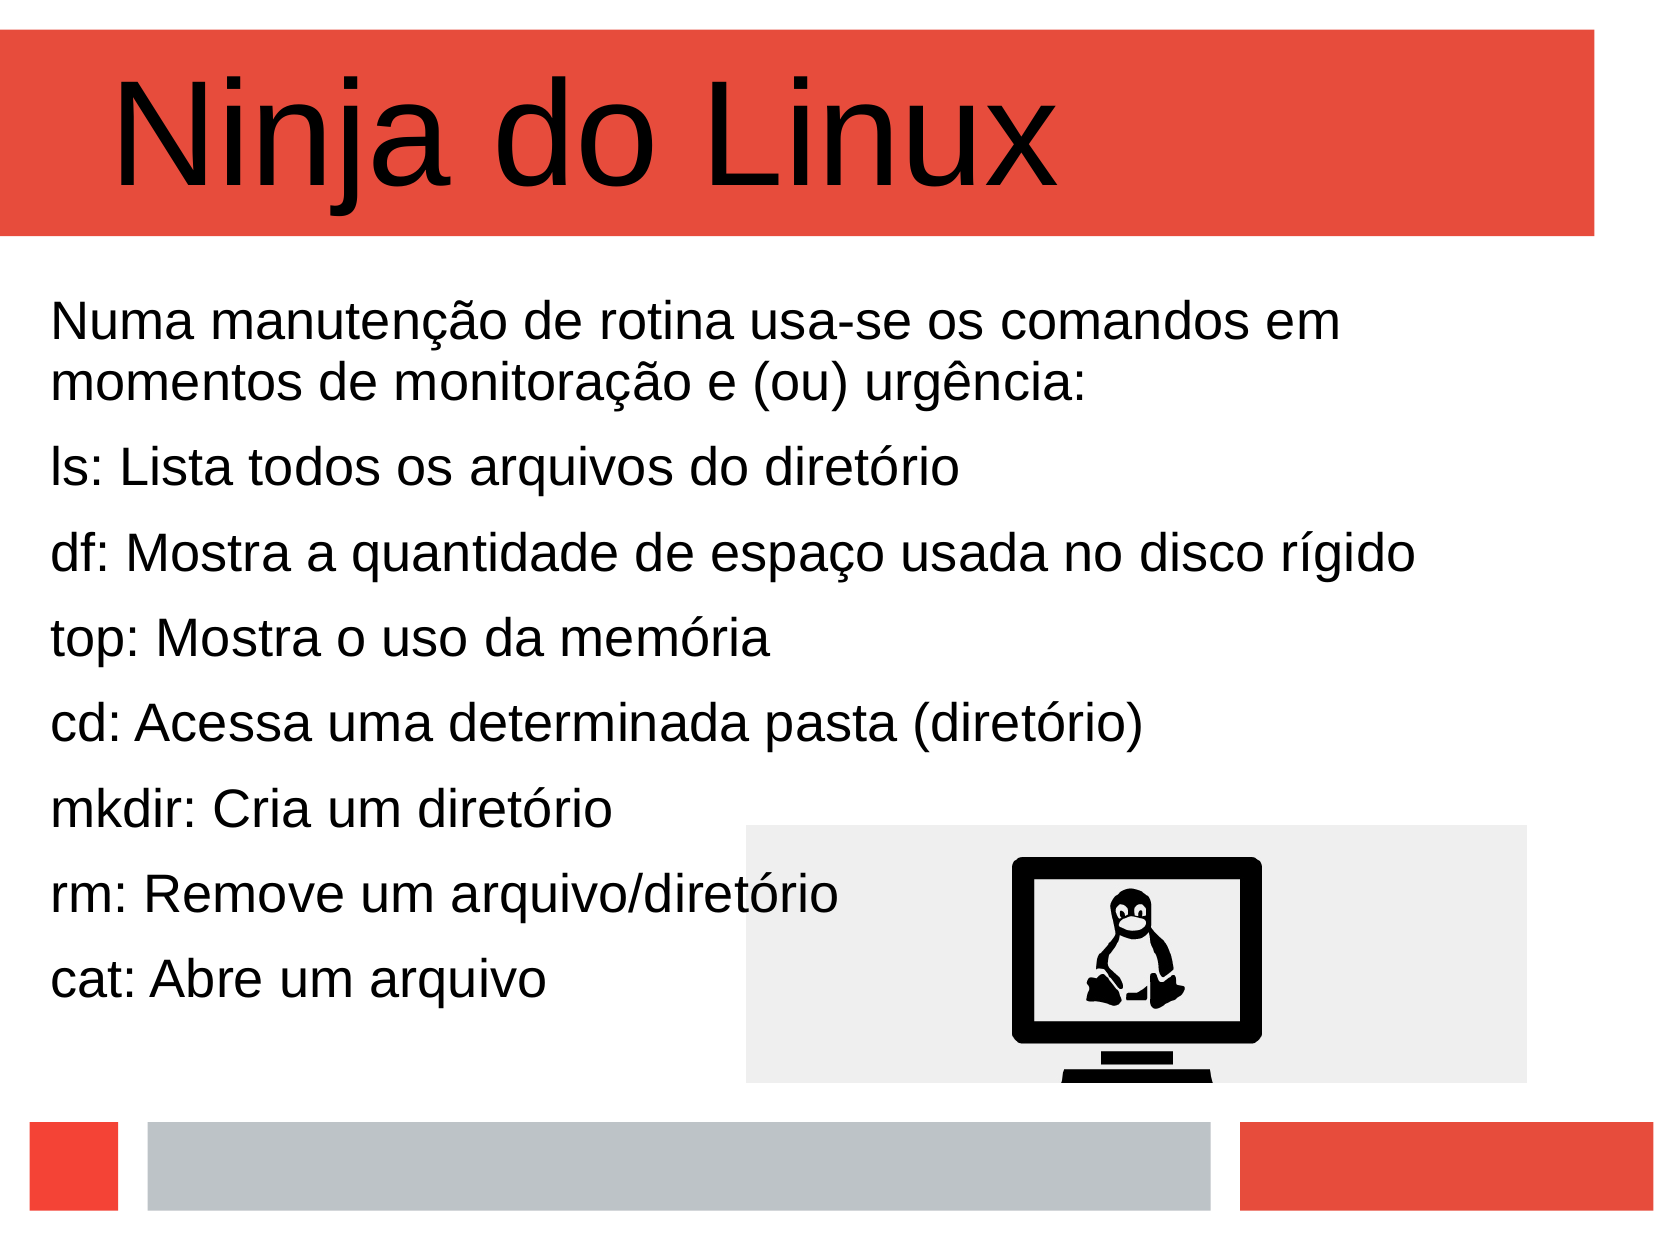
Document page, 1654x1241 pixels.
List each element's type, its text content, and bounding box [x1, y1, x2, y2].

picture [746, 1075, 1527, 1083]
text_box Ninja do Linux [94, 42, 1571, 225]
text_box Numa manutenção de rotina usa-se os comandos em momentos de monitoração e (ou) urgência: ls: Lista todos os arquivos do diretório df: Mostra a quantidade de espaço usada no disco rígido top: Mostra o uso da memória cd: Acessa uma determinada pasta (diretório) mkdir: Cria um diretório rm: Remove um arquivo/diretório cat: Abre um arquivo [35, 283, 1607, 1075]
